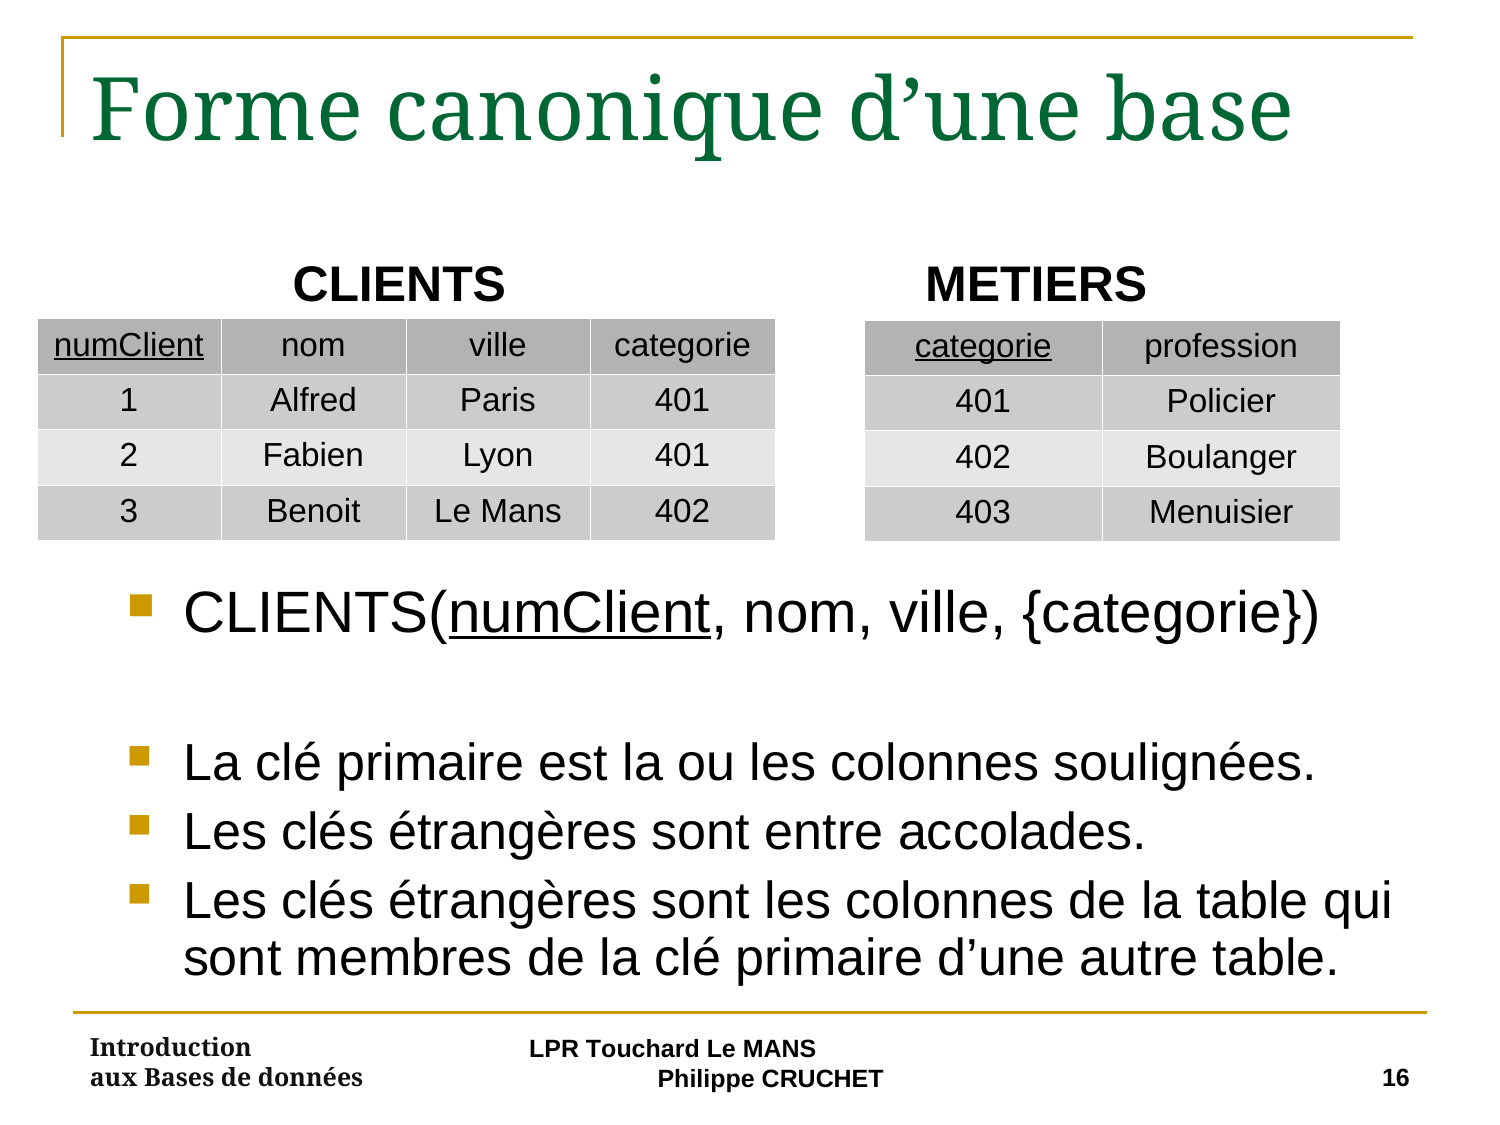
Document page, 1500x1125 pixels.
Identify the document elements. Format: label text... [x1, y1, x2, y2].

table_cell Benoit [222, 486, 406, 540]
table_cell 401 [865, 376, 1102, 430]
title Forme canonique d’une base [75, 45, 1426, 233]
table_cell 402 [865, 431, 1102, 486]
table_cell 3 [38, 486, 221, 540]
table_header profession [1103, 321, 1340, 375]
table_cell 401 [591, 375, 775, 429]
table_header numClient [38, 319, 221, 374]
table_cell 401 [591, 430, 775, 485]
table_cell Lyon [407, 430, 590, 485]
table_cell Paris [407, 375, 590, 429]
table_cell Fabien [222, 430, 406, 485]
text_box <numéro> [1074, 1024, 1426, 1100]
table_cell Le Mans [407, 486, 590, 540]
table_cell 2 [38, 430, 221, 485]
table_header categorie [591, 319, 775, 374]
table_cell 403 [865, 487, 1102, 541]
table_header categorie [865, 321, 1102, 375]
text_box METIERS [910, 243, 1163, 319]
table_cell Menuisier [1103, 487, 1340, 541]
table_header nom [222, 319, 406, 374]
text_box LPR Touchard Le MANS Philippe CRUCHET [512, 1025, 988, 1101]
text_box CLIENTS [277, 243, 521, 318]
table_cell Boulanger [1103, 431, 1340, 486]
table_cell Policier [1103, 376, 1340, 430]
table_header ville [407, 319, 590, 374]
table_cell 1 [38, 375, 221, 429]
list CLIENTS(numClient, nom, ville, {categorie}) La clé primaire est la ou les colonnes soulignées. Les clés étrangères sont entre accolades. Les clés étrangères sont les colonnes de la table qui sont membres de la clé primaire d’une autre table. [111, 575, 1426, 1000]
table_cell Alfred [222, 375, 406, 429]
table_cell 402 [591, 486, 775, 540]
